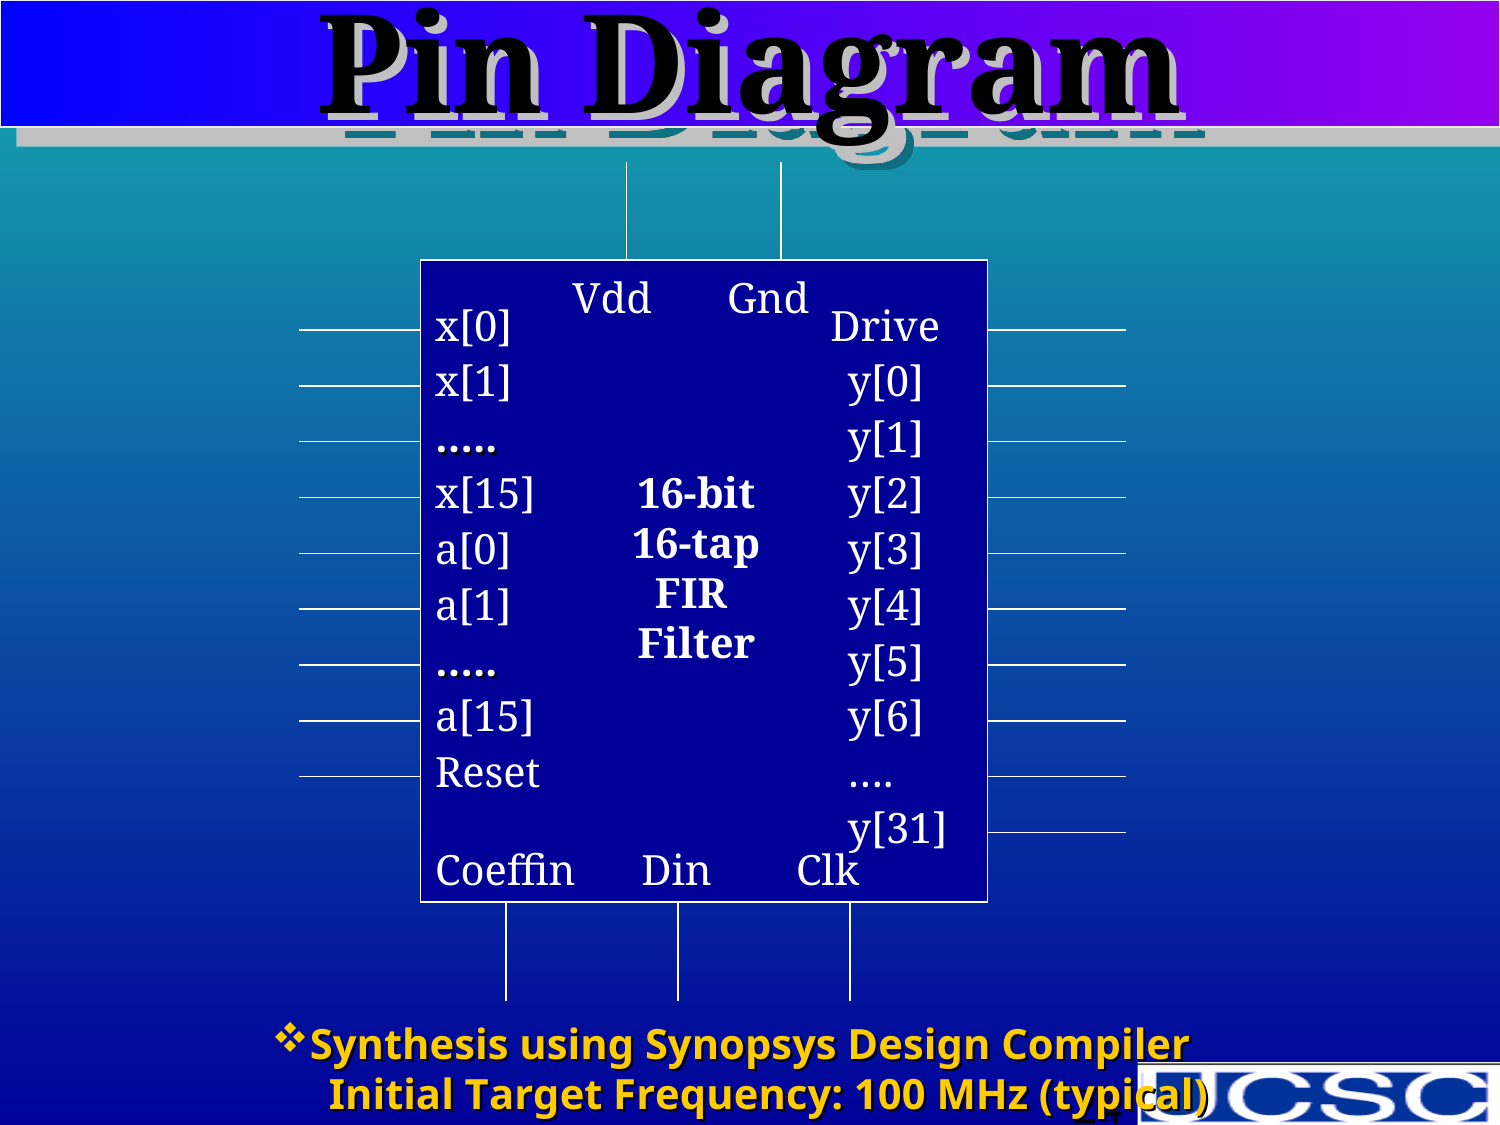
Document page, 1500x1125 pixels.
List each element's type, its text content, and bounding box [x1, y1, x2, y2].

text_box x[0] [420, 291, 528, 347]
text_box y[2] [832, 469, 940, 514]
text_box a[1] [420, 570, 527, 637]
text_box y[4] [832, 570, 940, 626]
text_box y[31] [832, 794, 963, 860]
text_box 16-bit 16-tap FIR Filter [617, 459, 776, 675]
text_box y[6] [832, 682, 940, 748]
text_box …. [832, 738, 909, 794]
text_box y[3] [832, 514, 940, 570]
text_box [420, 260, 988, 903]
text_box Vdd [557, 263, 668, 330]
text_box y[1] [832, 403, 940, 469]
text_box Clk [781, 835, 875, 902]
text_box Drive [815, 291, 956, 358]
text_box Reset [420, 738, 556, 804]
text_box Din [626, 835, 727, 902]
text_box Coeffin [420, 835, 591, 902]
text_box a[15] [420, 682, 550, 748]
text_box y[5] [832, 626, 940, 682]
text_box x[15] [420, 459, 551, 525]
text_box ….. [420, 626, 513, 682]
text_box y[0] [832, 347, 940, 403]
text_box ….. [420, 403, 513, 459]
title Pin Diagram [0, 0, 1500, 128]
text_box Gnd [712, 263, 825, 330]
text_box a[0] [420, 514, 527, 570]
text_box x[1] [420, 347, 528, 413]
text_box Synthesis using Synopsys Design Compiler Initial Target Frequency: 100 MHz (typical) [0, 1009, 1463, 1125]
